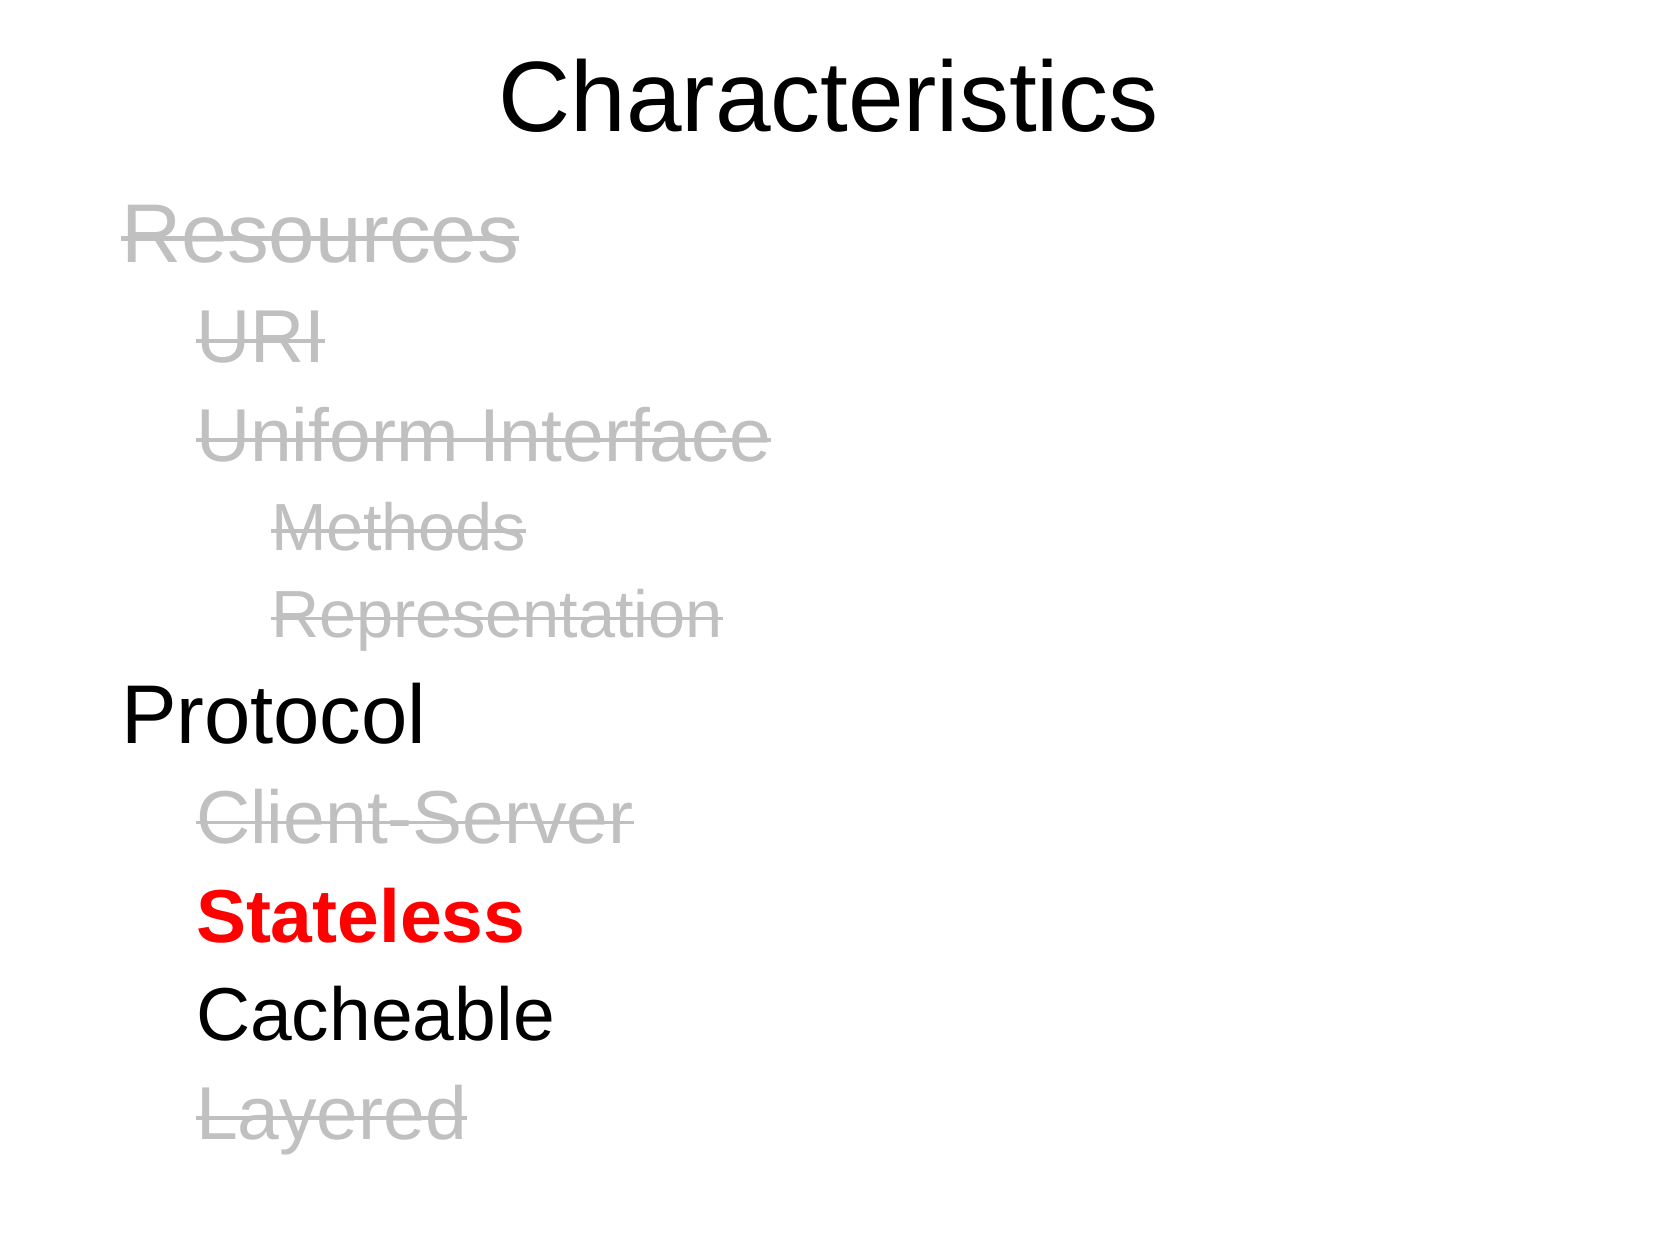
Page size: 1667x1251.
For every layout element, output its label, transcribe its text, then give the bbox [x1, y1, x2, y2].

title Characteristics [120, 0, 1538, 194]
list Resources URI Uniform Interface Methods Representation Protocol Client-Server Stateless Cacheable Layered [121, 187, 1538, 1201]
